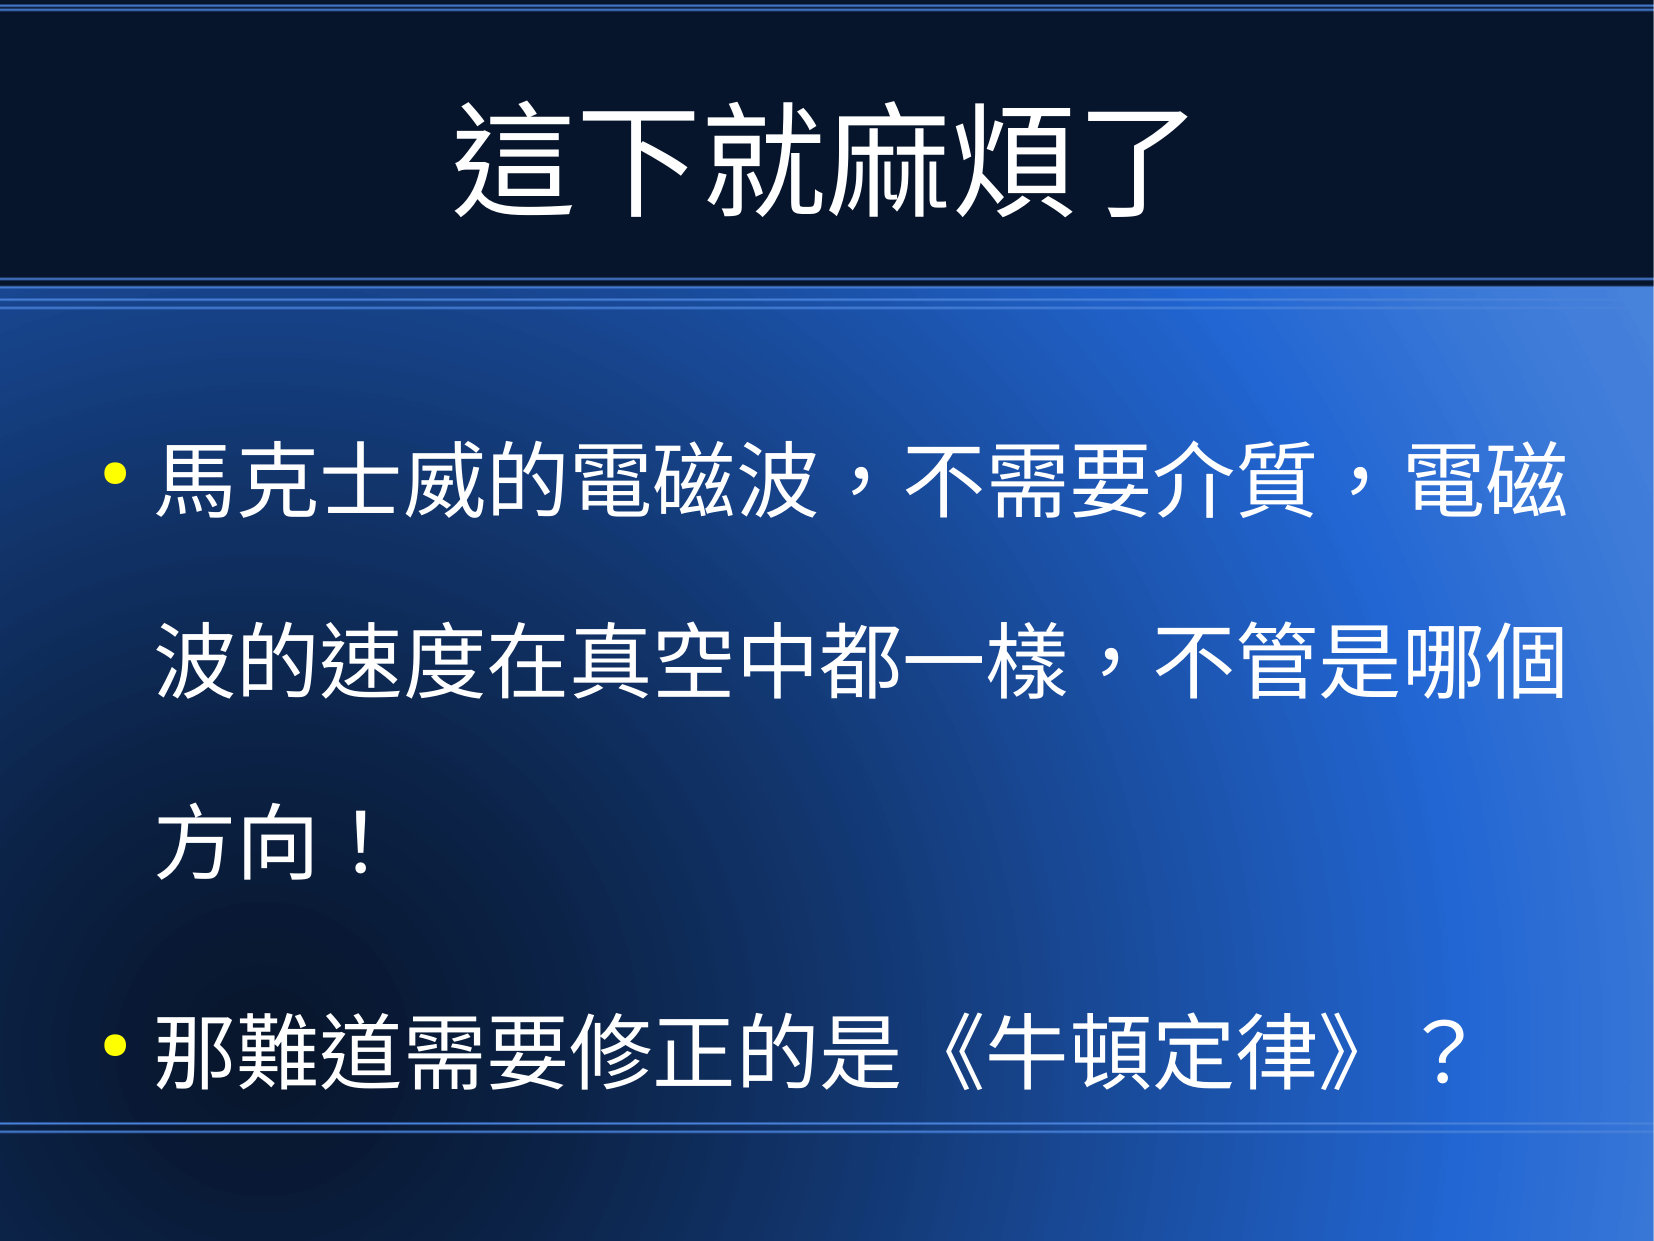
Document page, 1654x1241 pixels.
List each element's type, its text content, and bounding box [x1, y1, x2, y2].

list 馬克士威的電磁波，不需要介質，電磁波的速度在真空中都一樣，不管是哪個方向！ 那難道需要修正的是《牛頓定律》？ [82, 355, 1571, 1241]
picture [0, 0, 1654, 1241]
title 這下就麻煩了 [82, 49, 1571, 257]
